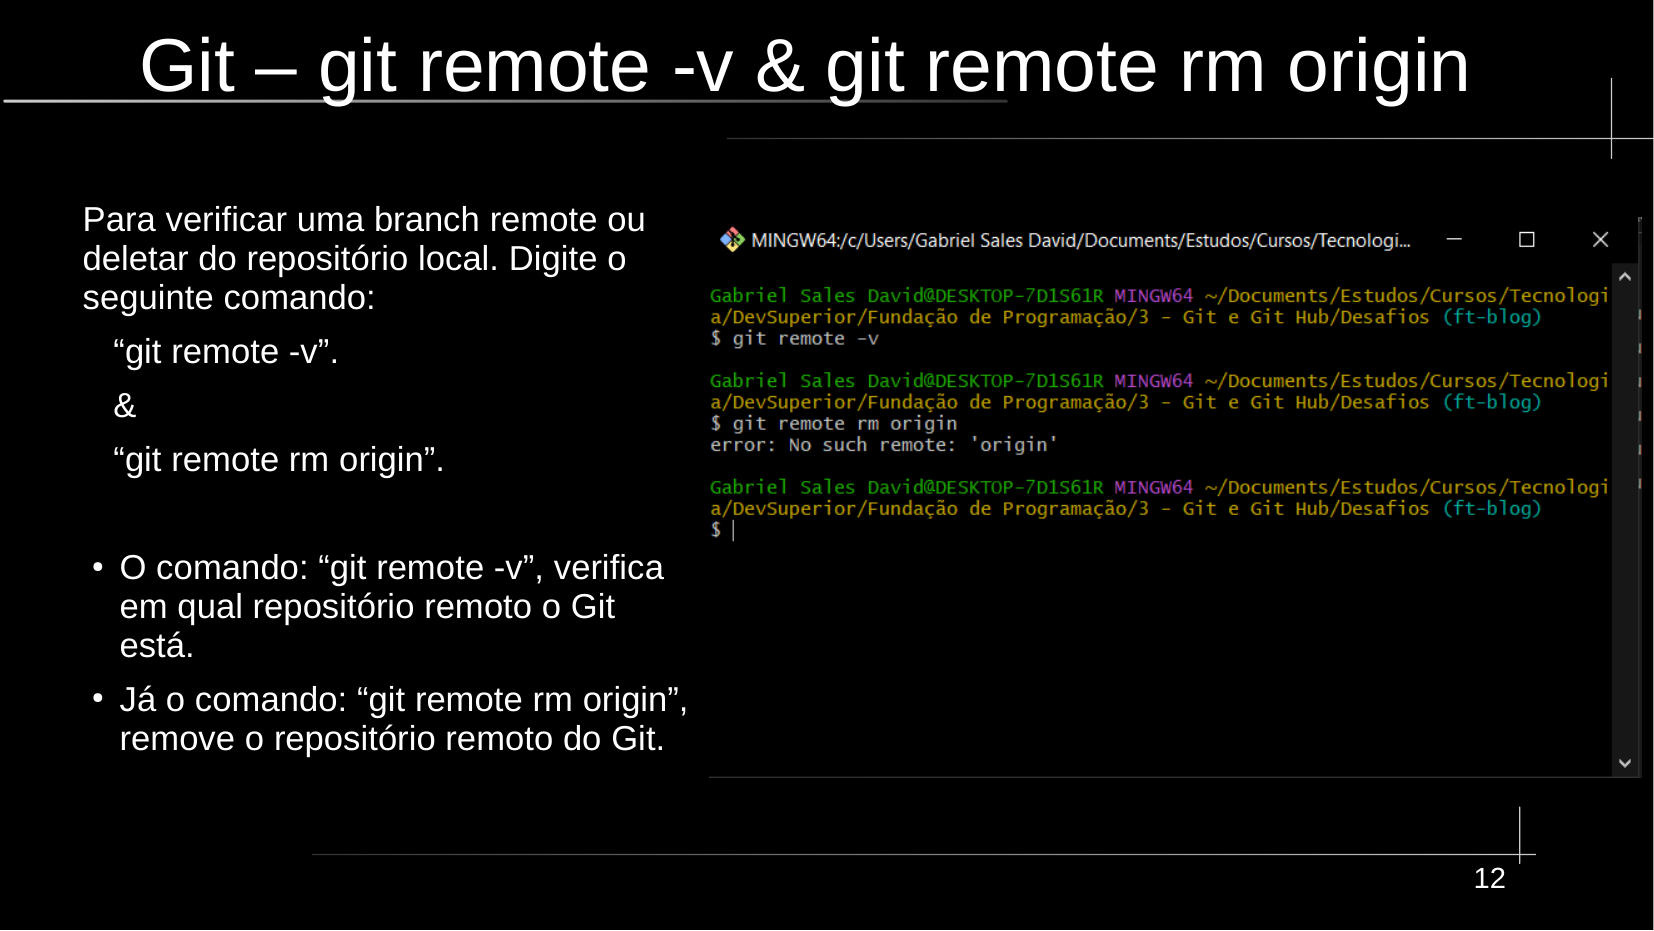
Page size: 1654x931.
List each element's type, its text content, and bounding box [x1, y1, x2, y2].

title Git – git remote -v & git remote rm origin [23, 11, 1589, 119]
picture [709, 217, 1642, 778]
list Para verificar uma branch remote ou deletar do repositório local. Digite o seguinte comando: “git remote -v”. & “git remote rm origin”. O comando: “git remote -v”, verifica em qual repositório remoto o Git está. Já o comando: “git remote rm origin”, remove o repositório remoto do Git. [82, 182, 696, 775]
